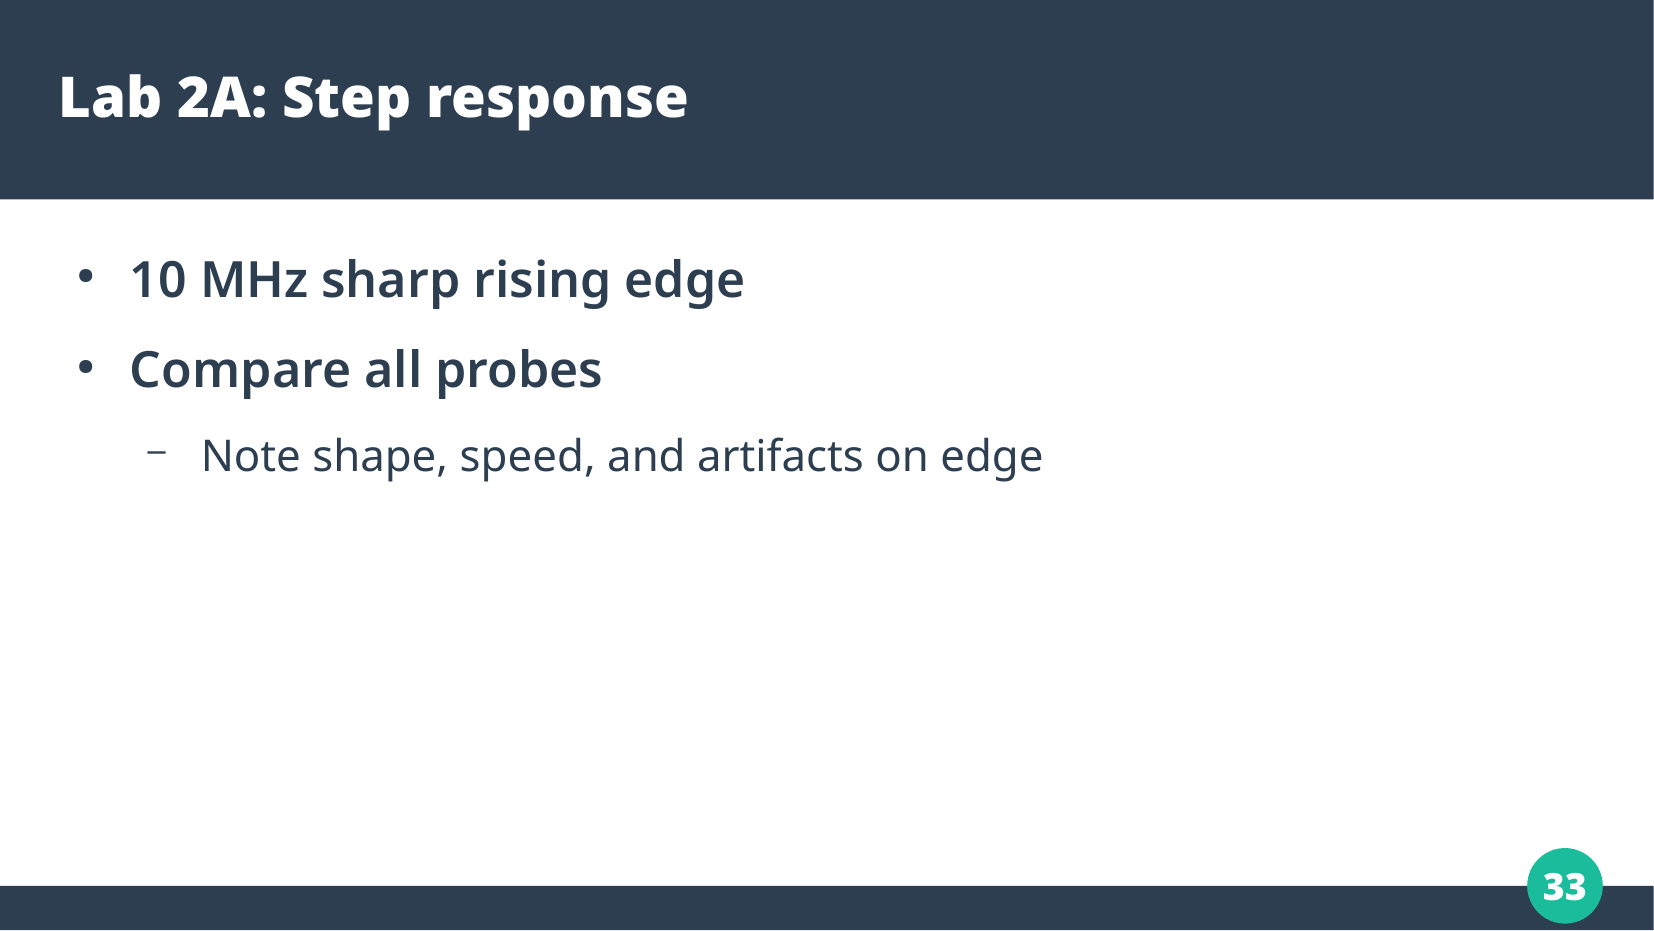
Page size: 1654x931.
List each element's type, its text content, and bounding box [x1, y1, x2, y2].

list 10 MHz sharp rising edge Compare all probes Note shape, speed, and artifacts on edge [59, 243, 1595, 864]
title Lab 2A: Step response [59, 37, 1595, 155]
